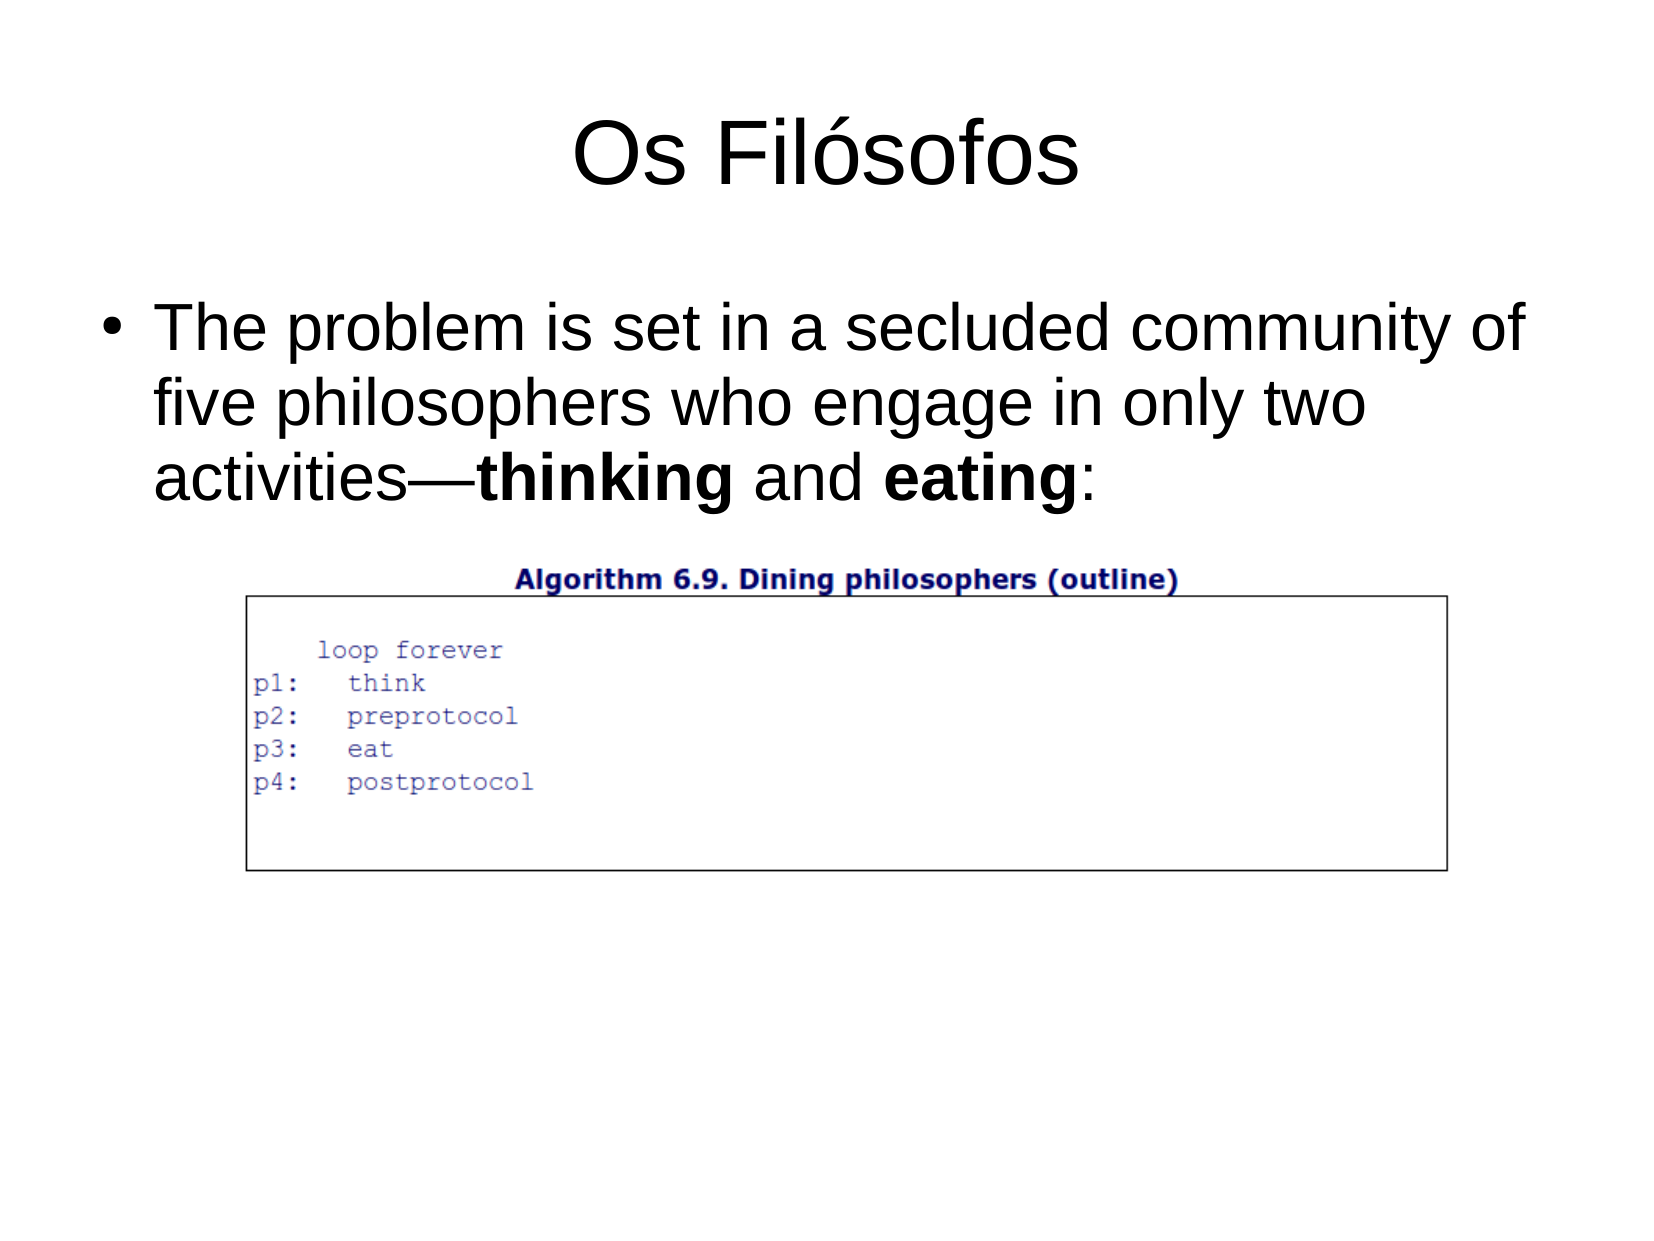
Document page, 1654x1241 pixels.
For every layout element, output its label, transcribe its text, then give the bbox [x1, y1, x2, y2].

title Os Filósofos [82, 49, 1571, 257]
list The problem is set in a secluded community of five philosophers who engage in only two activities—thinking and eating: [82, 290, 1538, 1010]
picture [235, 547, 1467, 892]
